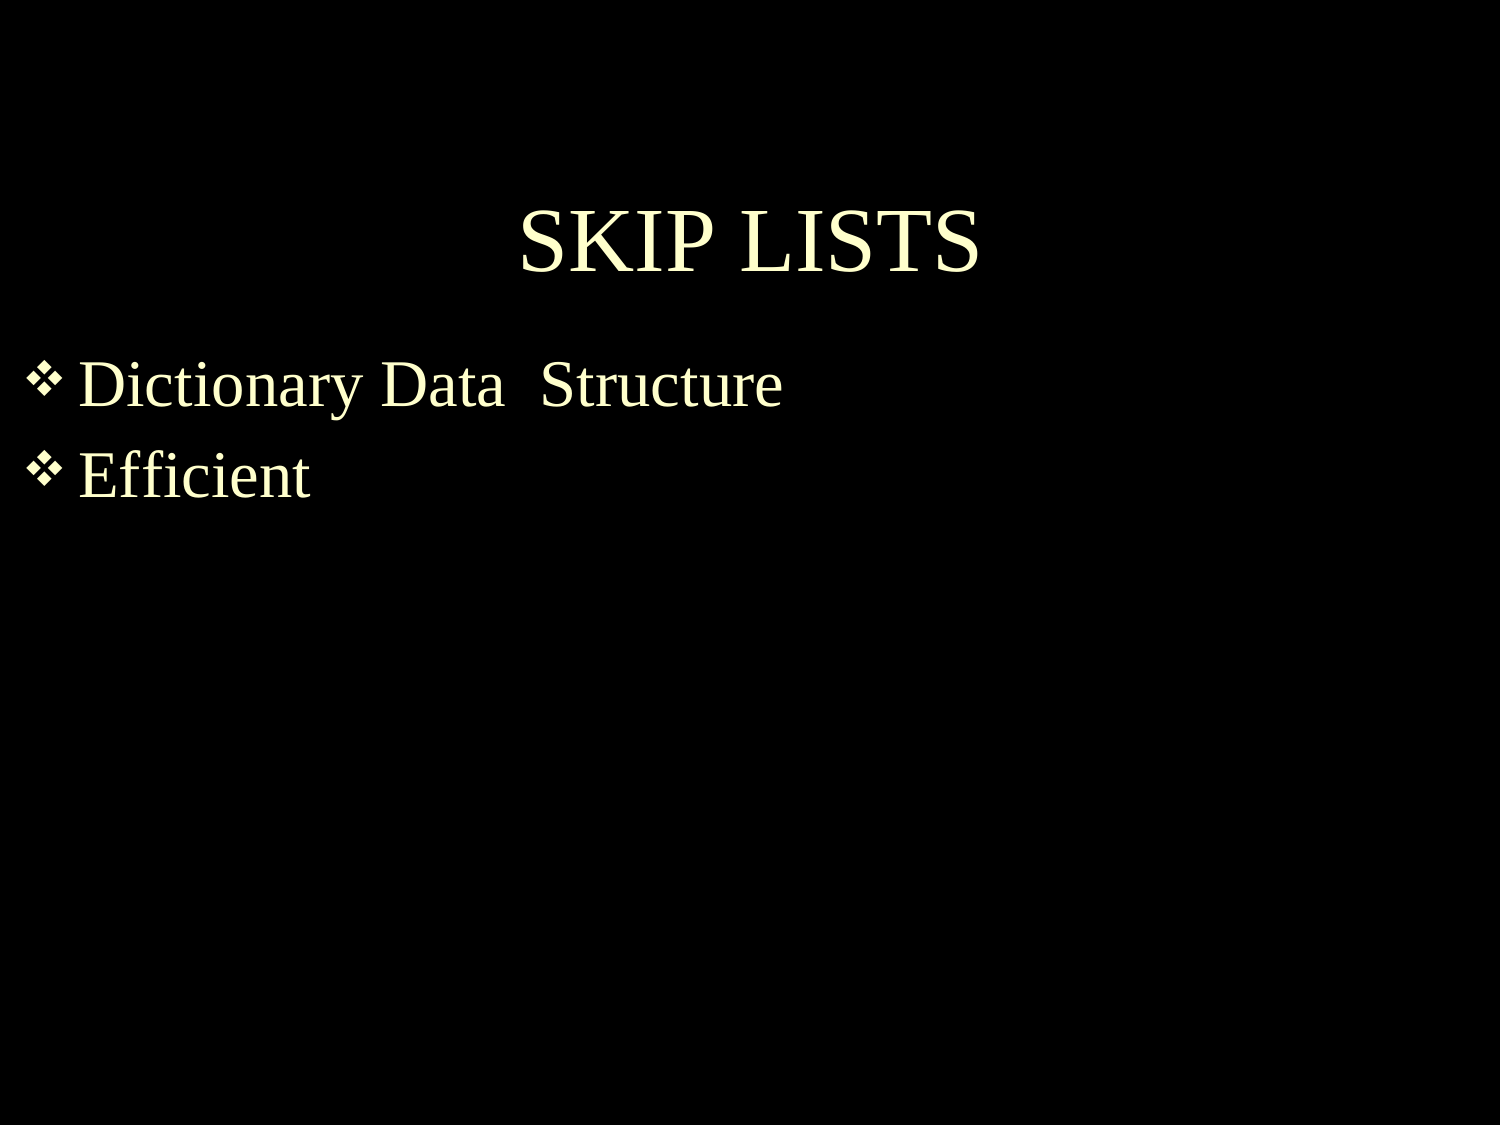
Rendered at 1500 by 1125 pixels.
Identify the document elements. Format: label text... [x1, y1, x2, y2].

list Dictionary Data Structure Efficient [22, 347, 1482, 1075]
title SKIP LISTS [22, 145, 1480, 336]
